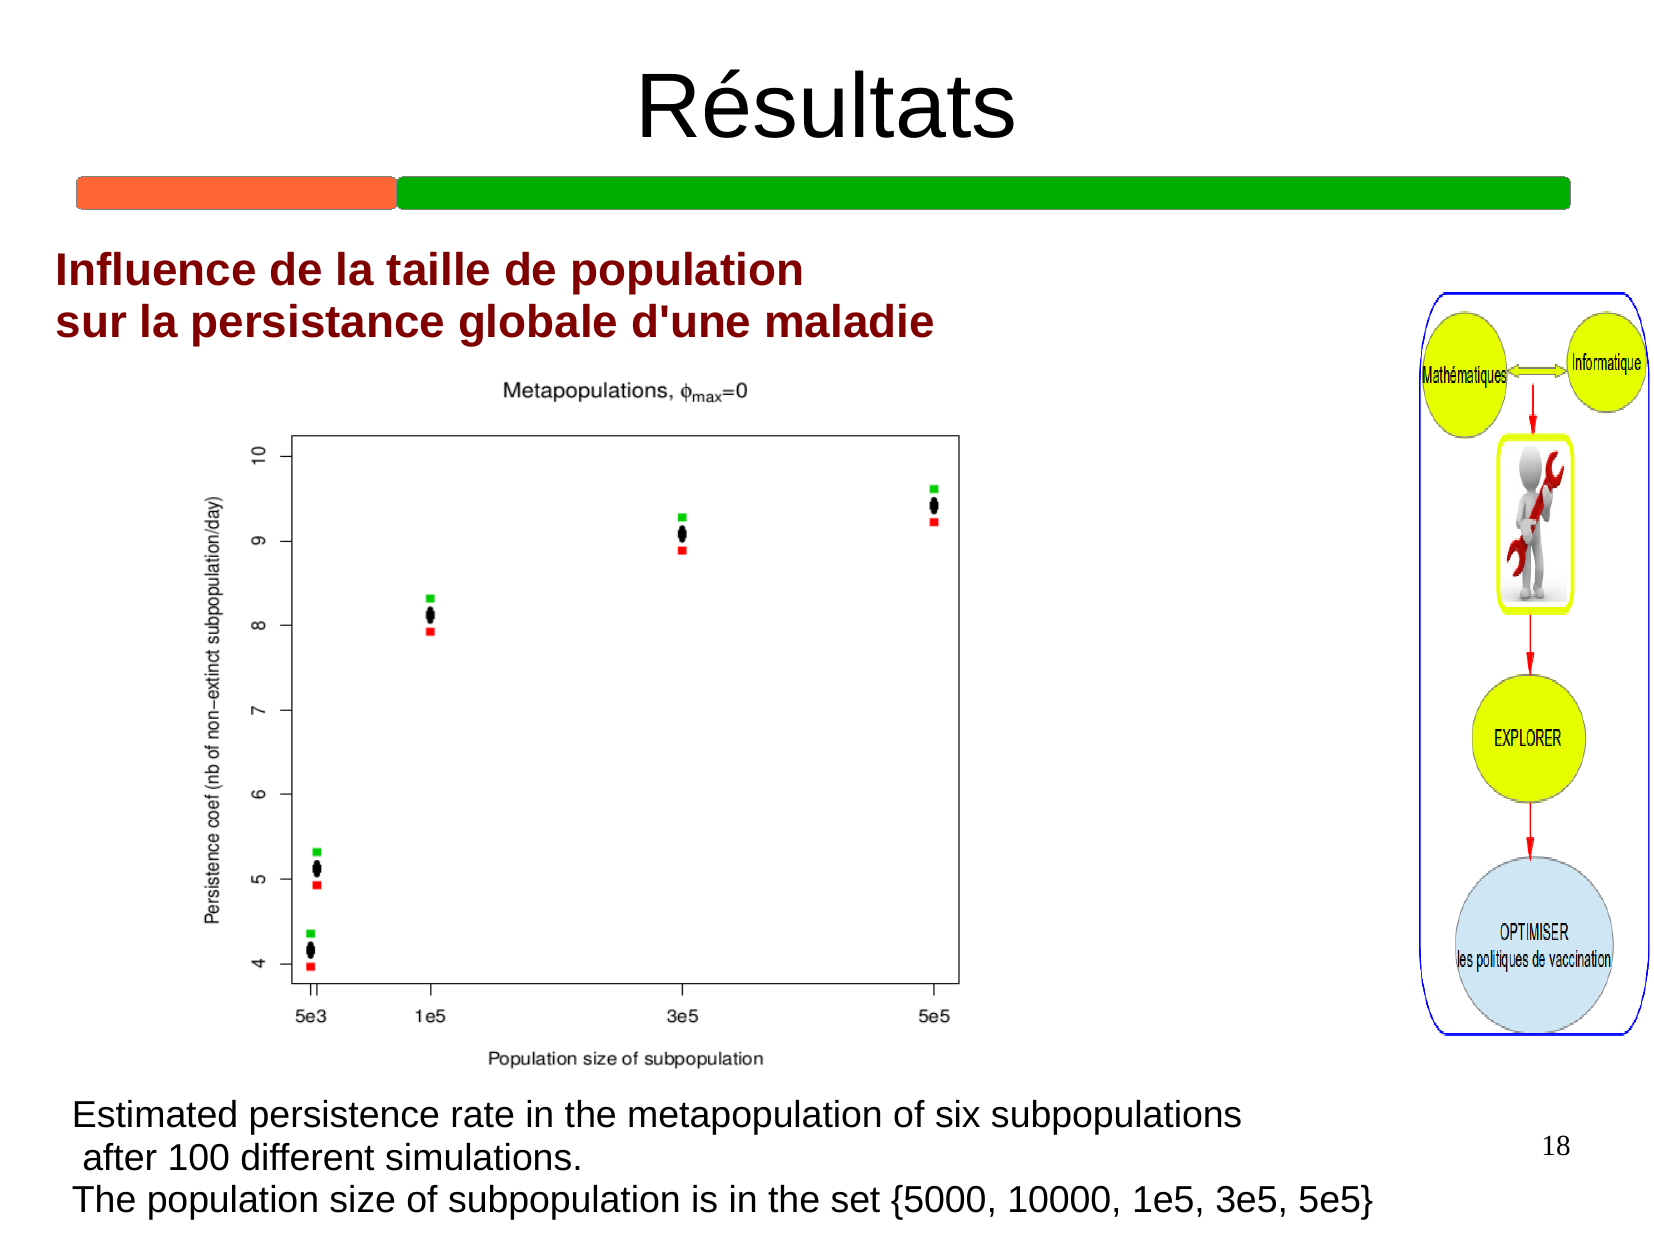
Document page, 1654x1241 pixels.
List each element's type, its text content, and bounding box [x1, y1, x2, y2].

picture [1417, 288, 1654, 1052]
text_box Estimated persistence rate in the metapopulation of six subpopulations after 100 different simulations. The population size of subpopulation is in the set {5000, 10000, 1e5, 3e5, 5e5} [57, 1086, 1389, 1228]
text_box [76, 176, 1571, 210]
text_box Influence de la taille de population sur la persistance globale d'une maladie [41, 236, 951, 355]
picture [200, 356, 981, 1075]
title Résultats [82, 2, 1571, 180]
